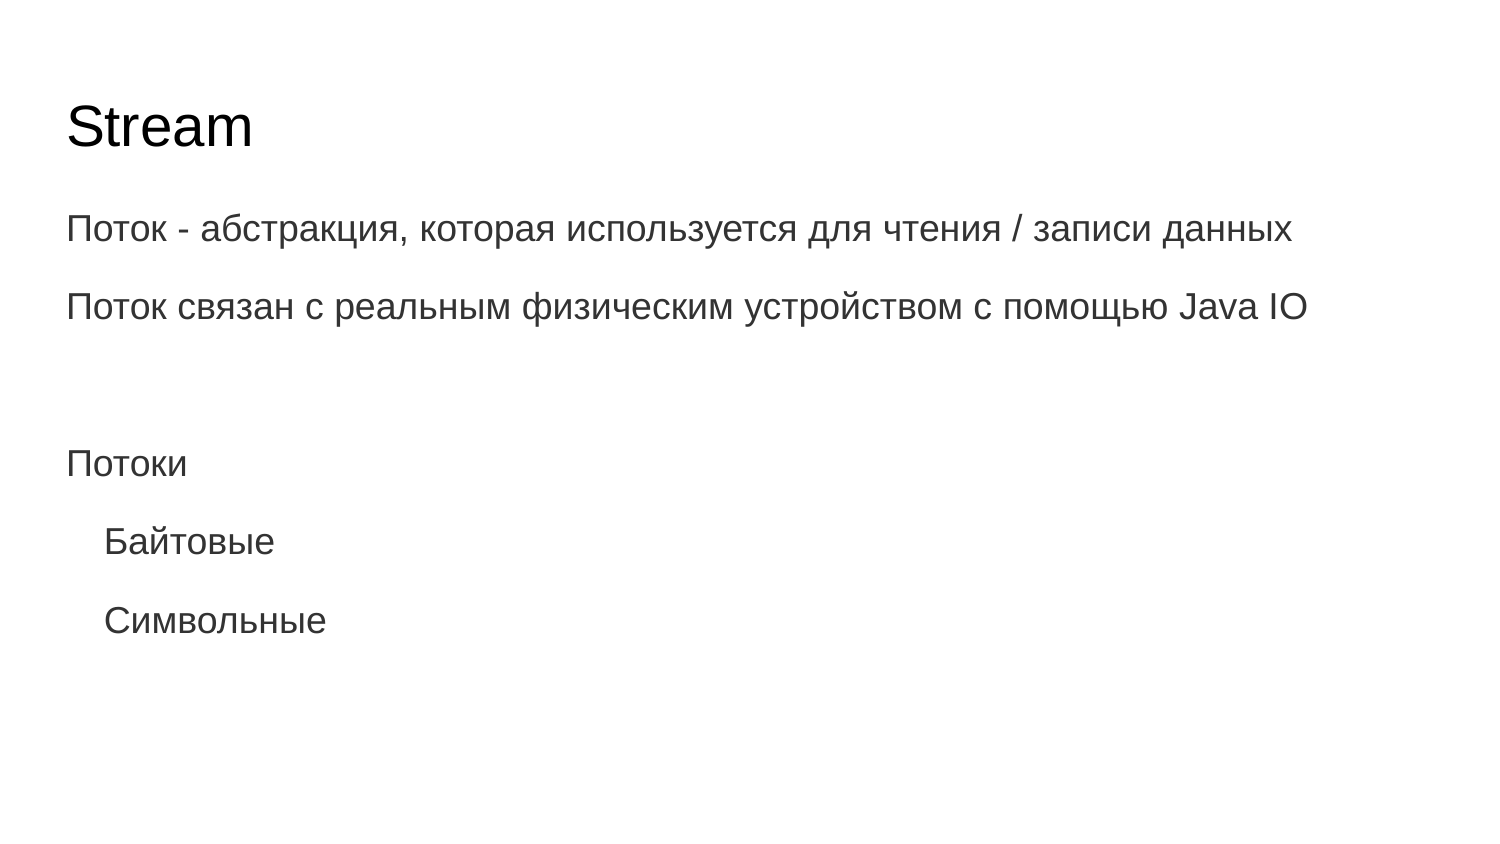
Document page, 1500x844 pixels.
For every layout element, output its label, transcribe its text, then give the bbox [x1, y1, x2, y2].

list Поток - абстракция, которая используется для чтения / записи данных Поток связан с реальным физическим устройством с помощью Java IO Потоки Байтовые Символьные [51, 189, 1449, 750]
title Stream [51, 72, 1449, 167]
